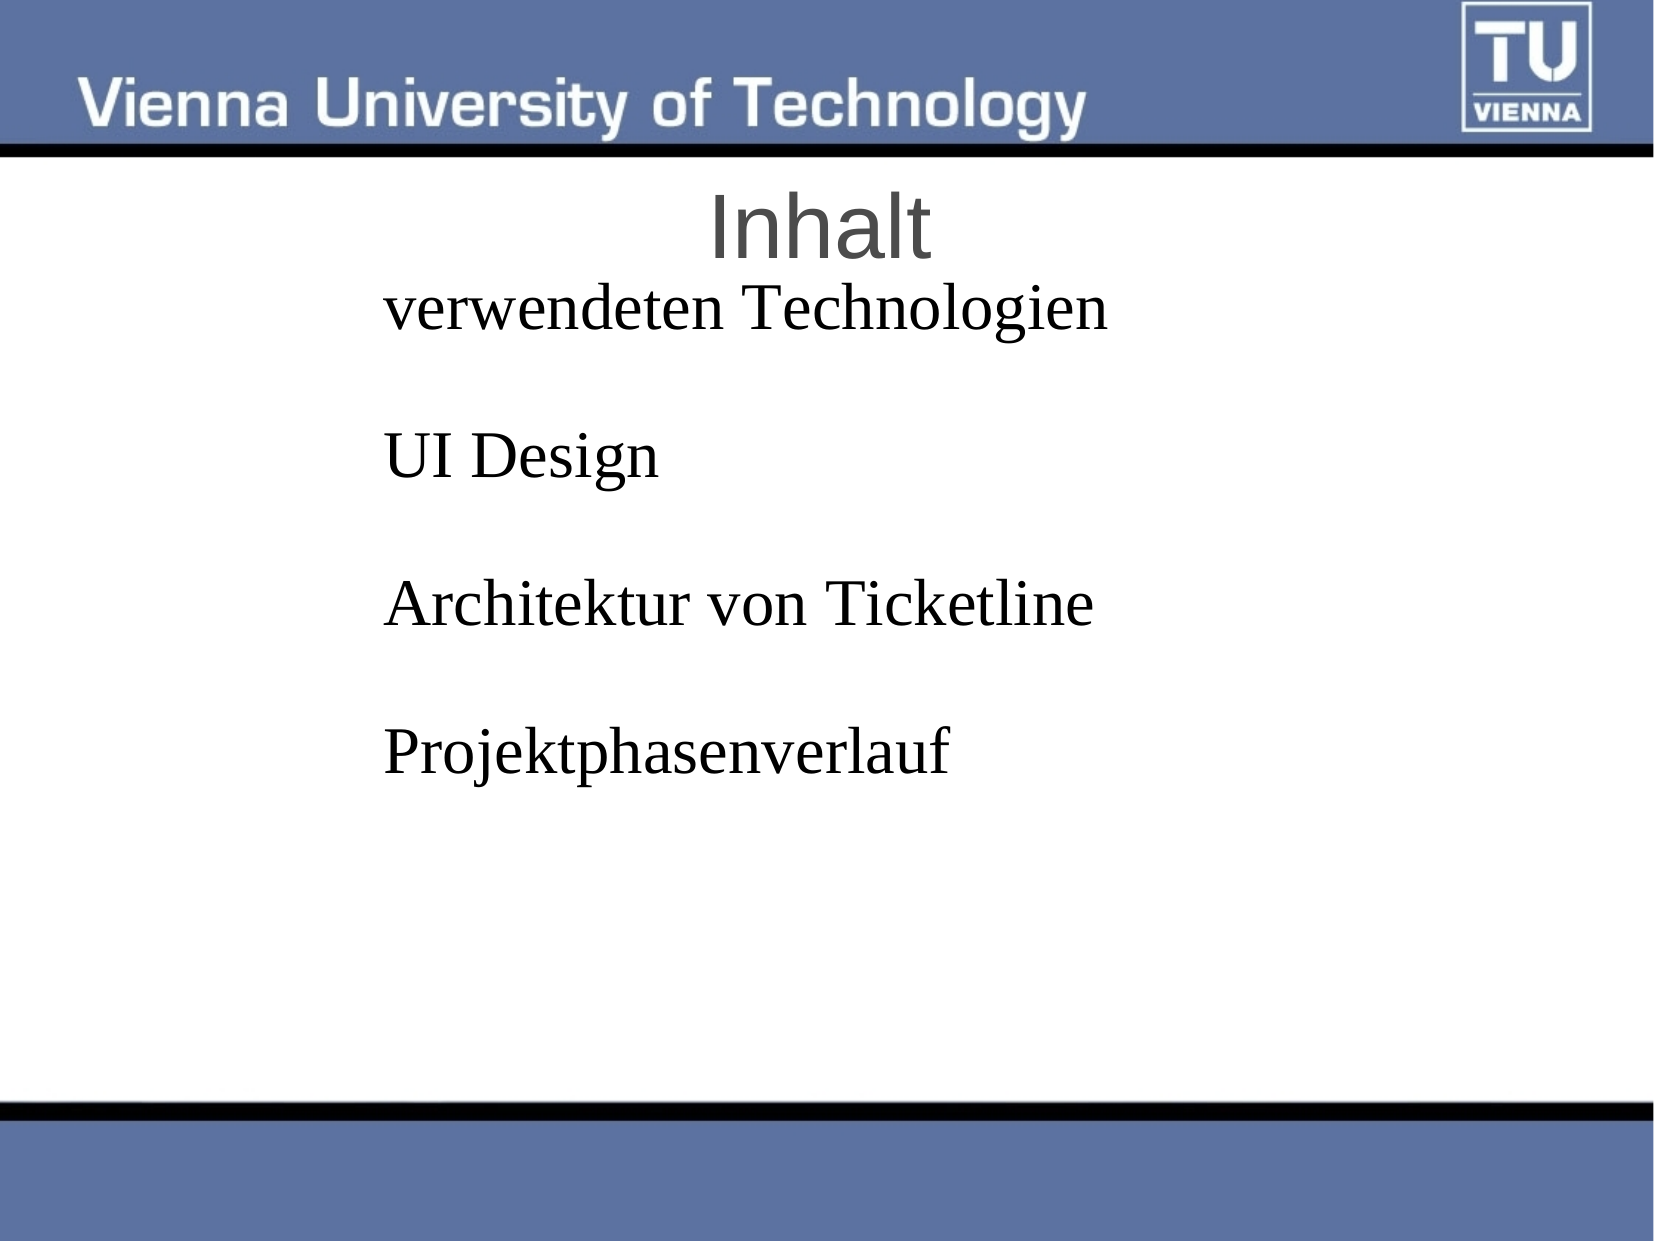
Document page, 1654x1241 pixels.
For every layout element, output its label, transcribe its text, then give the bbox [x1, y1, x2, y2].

subtitle verwendeten Technologien UI Design Architektur von Ticketline Projektphasenverlauf [366, 269, 1534, 789]
title Inhalt [113, 144, 1526, 309]
picture [0, 0, 1654, 1241]
